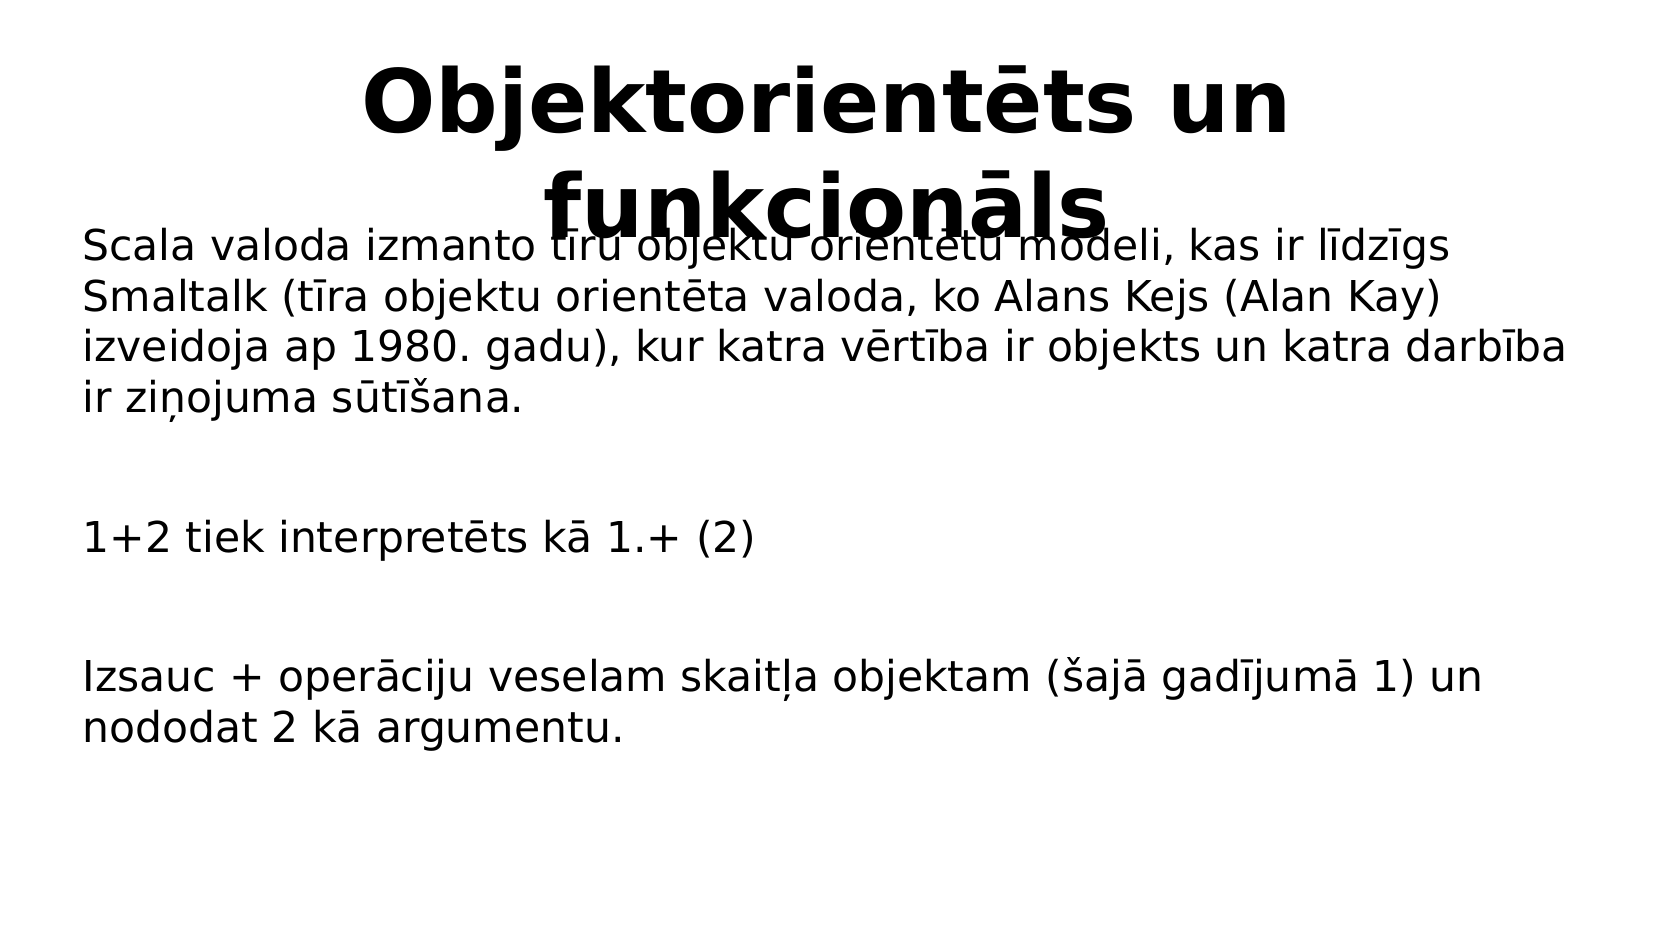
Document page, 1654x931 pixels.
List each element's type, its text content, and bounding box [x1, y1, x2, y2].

title Objektorientēts un funkcionāls [82, 37, 1571, 147]
list Scala valoda izmanto tīru objektu orientētu modeli, kas ir līdzīgs Smaltalk (tīra objektu orientēta valoda, ko Alans Kejs (Alan Kay) izveidoja ap 1980. gadu), kur katra vērtība ir objekts un katra darbība ir ziņojuma sūtīšana. 1+2 tiek interpretēts kā 1.+ (2) Izsauc + operāciju veselam skaitļa objektam (šajā gadījumā 1) un nododat 2 kā argumentu. [82, 217, 1571, 758]
